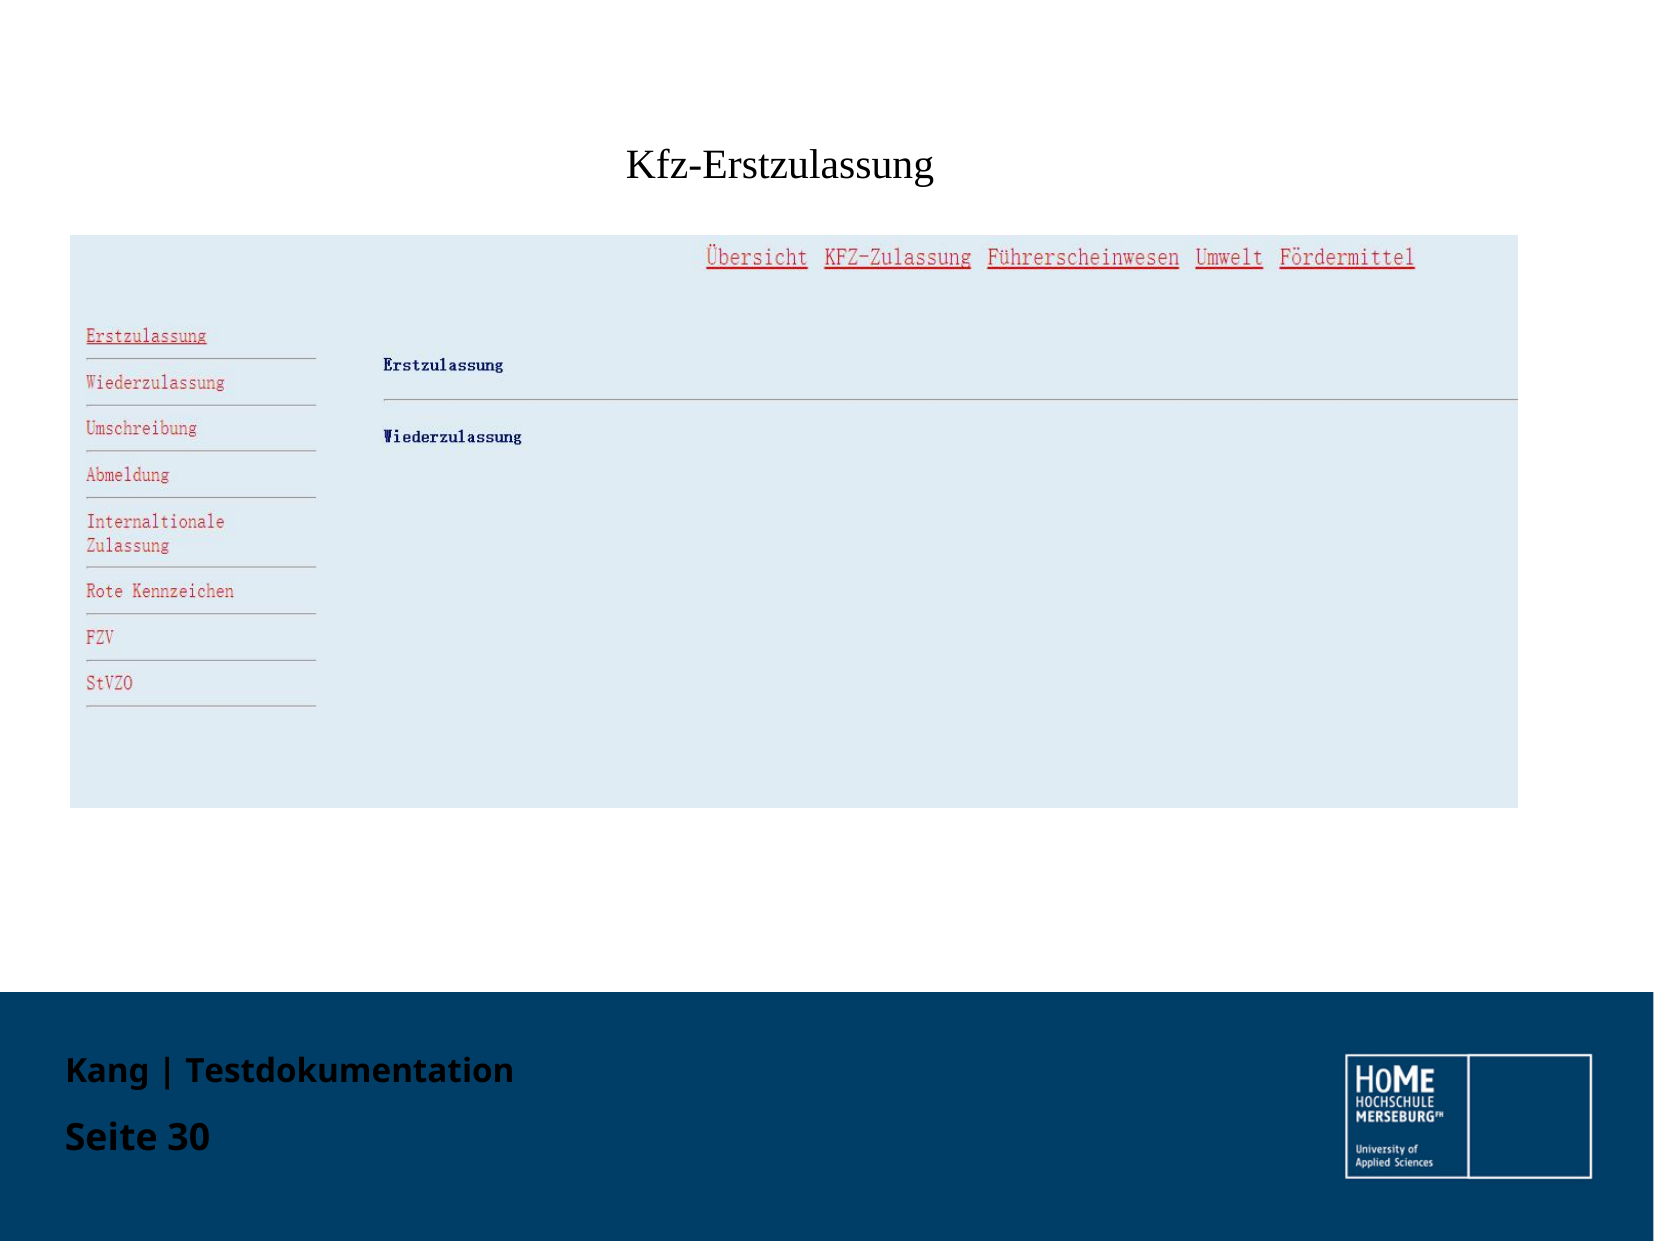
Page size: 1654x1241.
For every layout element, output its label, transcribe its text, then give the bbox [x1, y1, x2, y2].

picture [0, 992, 1654, 1241]
picture [70, 235, 1518, 808]
text_box Kfz-Erstzulassung [611, 129, 950, 195]
